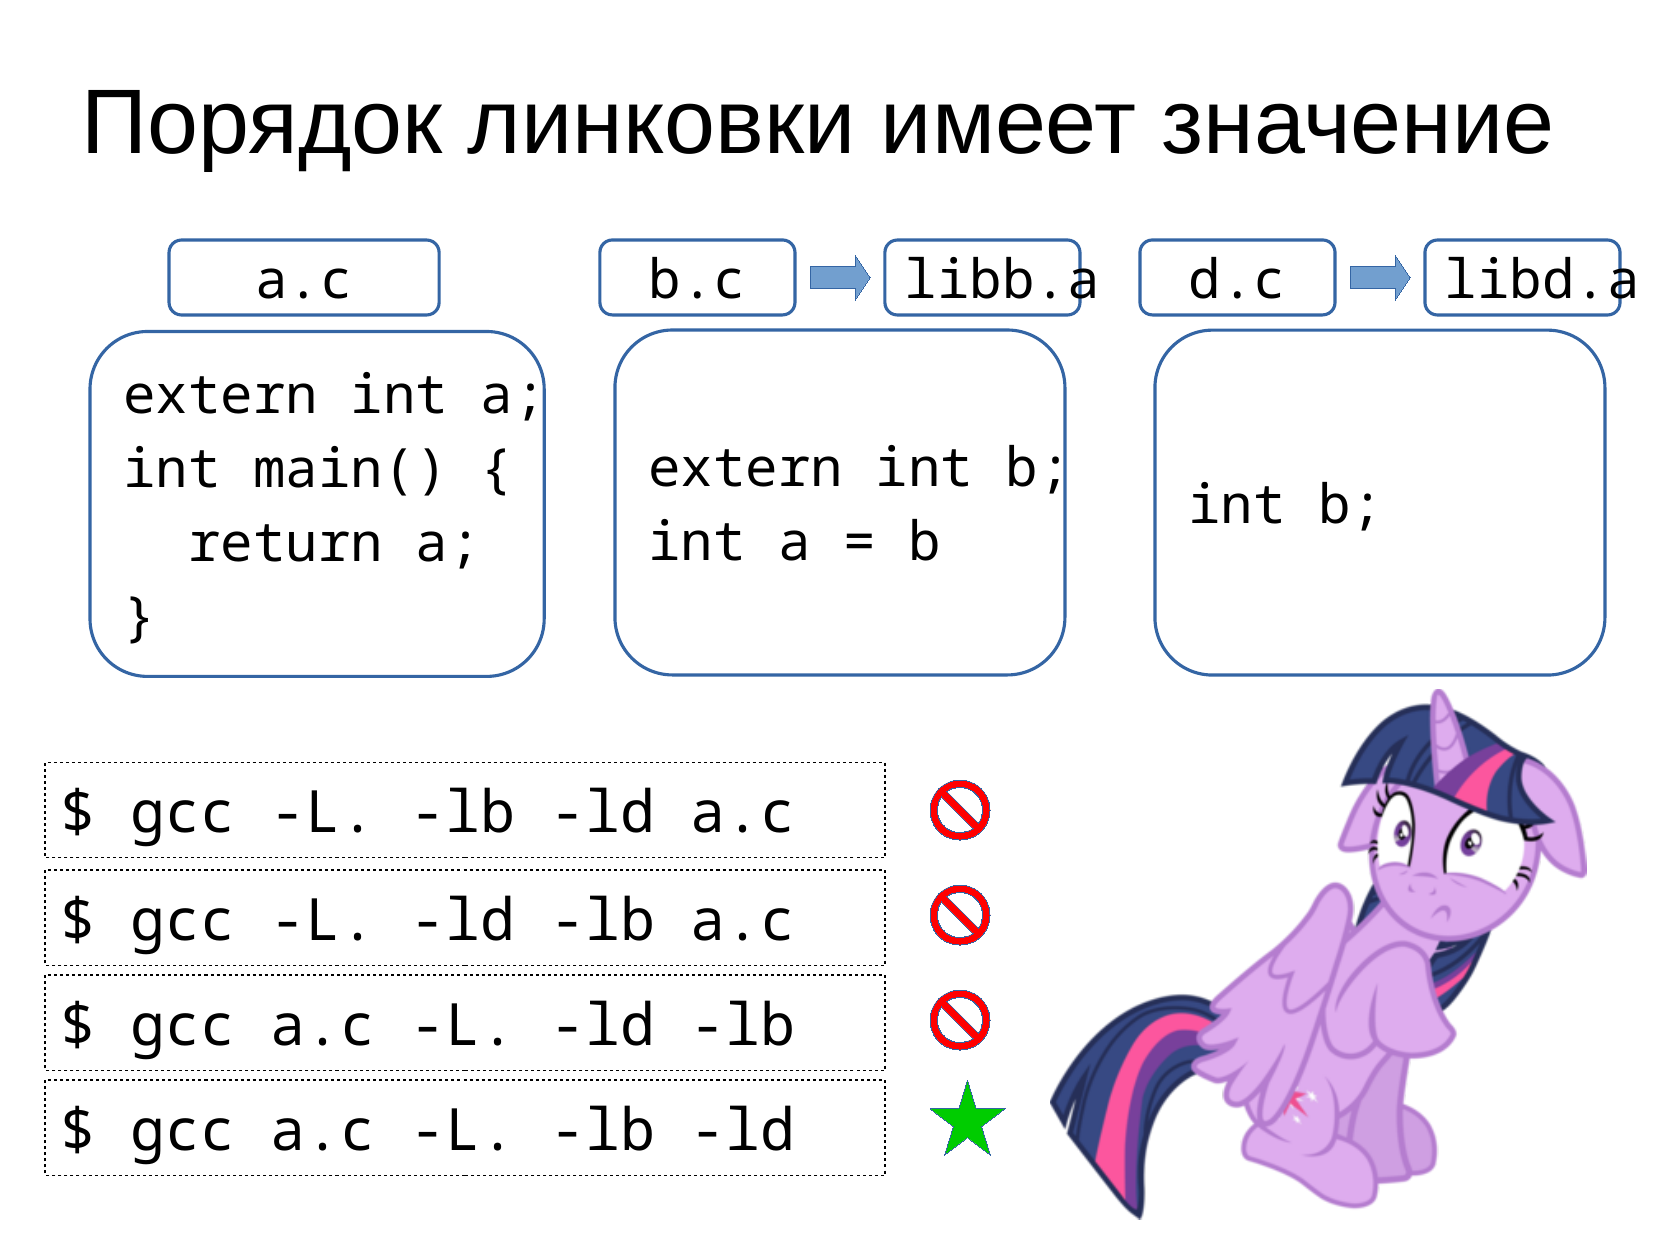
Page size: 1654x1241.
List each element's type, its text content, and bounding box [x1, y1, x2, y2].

text_box b.c [599, 239, 796, 315]
text_box [810, 255, 871, 301]
text_box extern int b; int a = b [614, 330, 1065, 675]
text_box [930, 885, 991, 946]
text_box $ gcc -L. -ld -lb a.c [45, 870, 886, 963]
text_box d.c [1139, 239, 1336, 315]
text_box libb.a [884, 240, 1081, 316]
title Порядок линковки имеет значение [75, 17, 1564, 226]
text_box $ gcc -L. -lb -ld a.c [45, 762, 886, 856]
picture [1050, 689, 1587, 1220]
text_box extern int a; int main() { return a; } [90, 331, 545, 677]
text_box $ gcc a.c -L. -lb -ld [45, 1080, 886, 1173]
text_box [930, 990, 991, 1051]
text_box a.c [169, 240, 440, 316]
text_box [930, 1080, 1006, 1156]
text_box [930, 780, 991, 841]
text_box int b; [1154, 330, 1605, 676]
text_box $ gcc a.c -L. -ld -lb [45, 975, 886, 1068]
text_box [1350, 255, 1411, 301]
text_box libd.a [1424, 240, 1621, 316]
